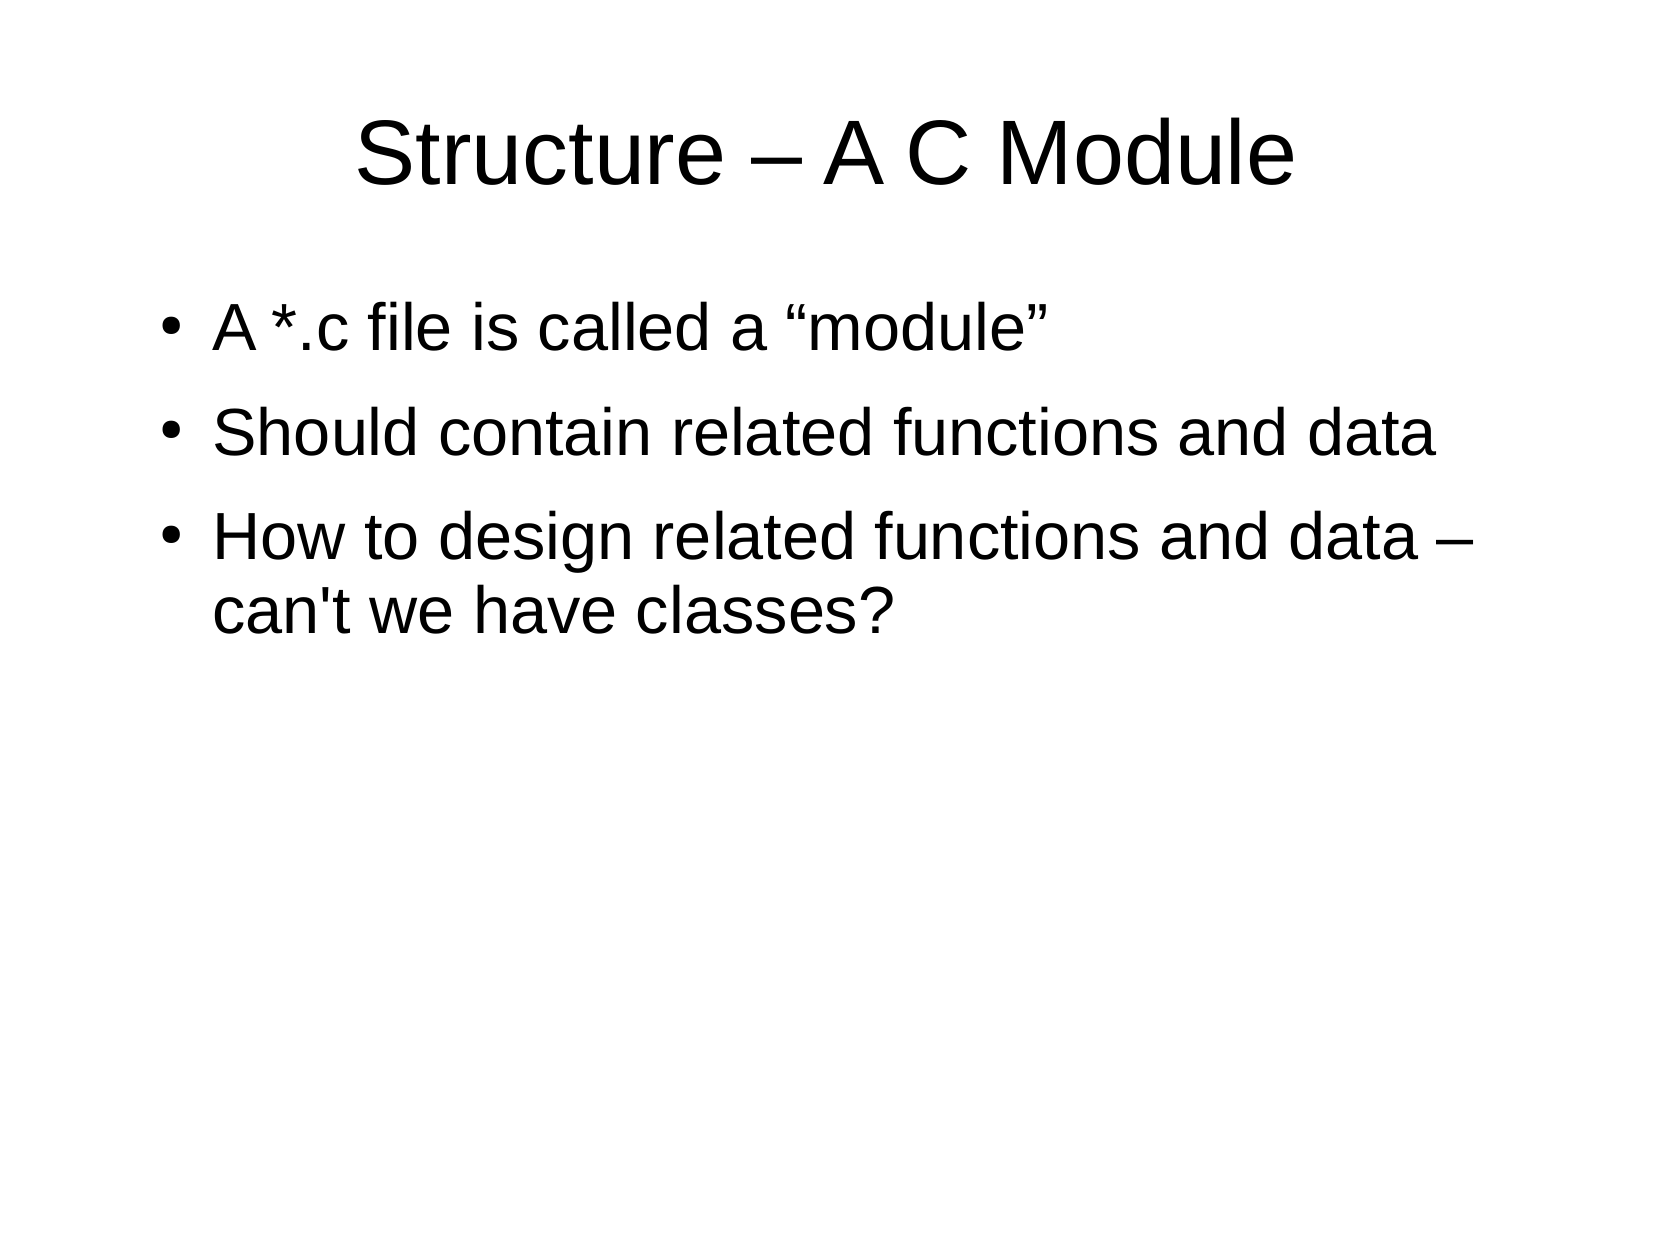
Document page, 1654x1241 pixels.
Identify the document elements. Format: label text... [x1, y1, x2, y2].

list A *.c file is called a “module” Should contain related functions and data How to design related functions and data – can't we have classes? [141, 290, 1501, 1010]
title Structure – A C Module [82, 49, 1571, 257]
